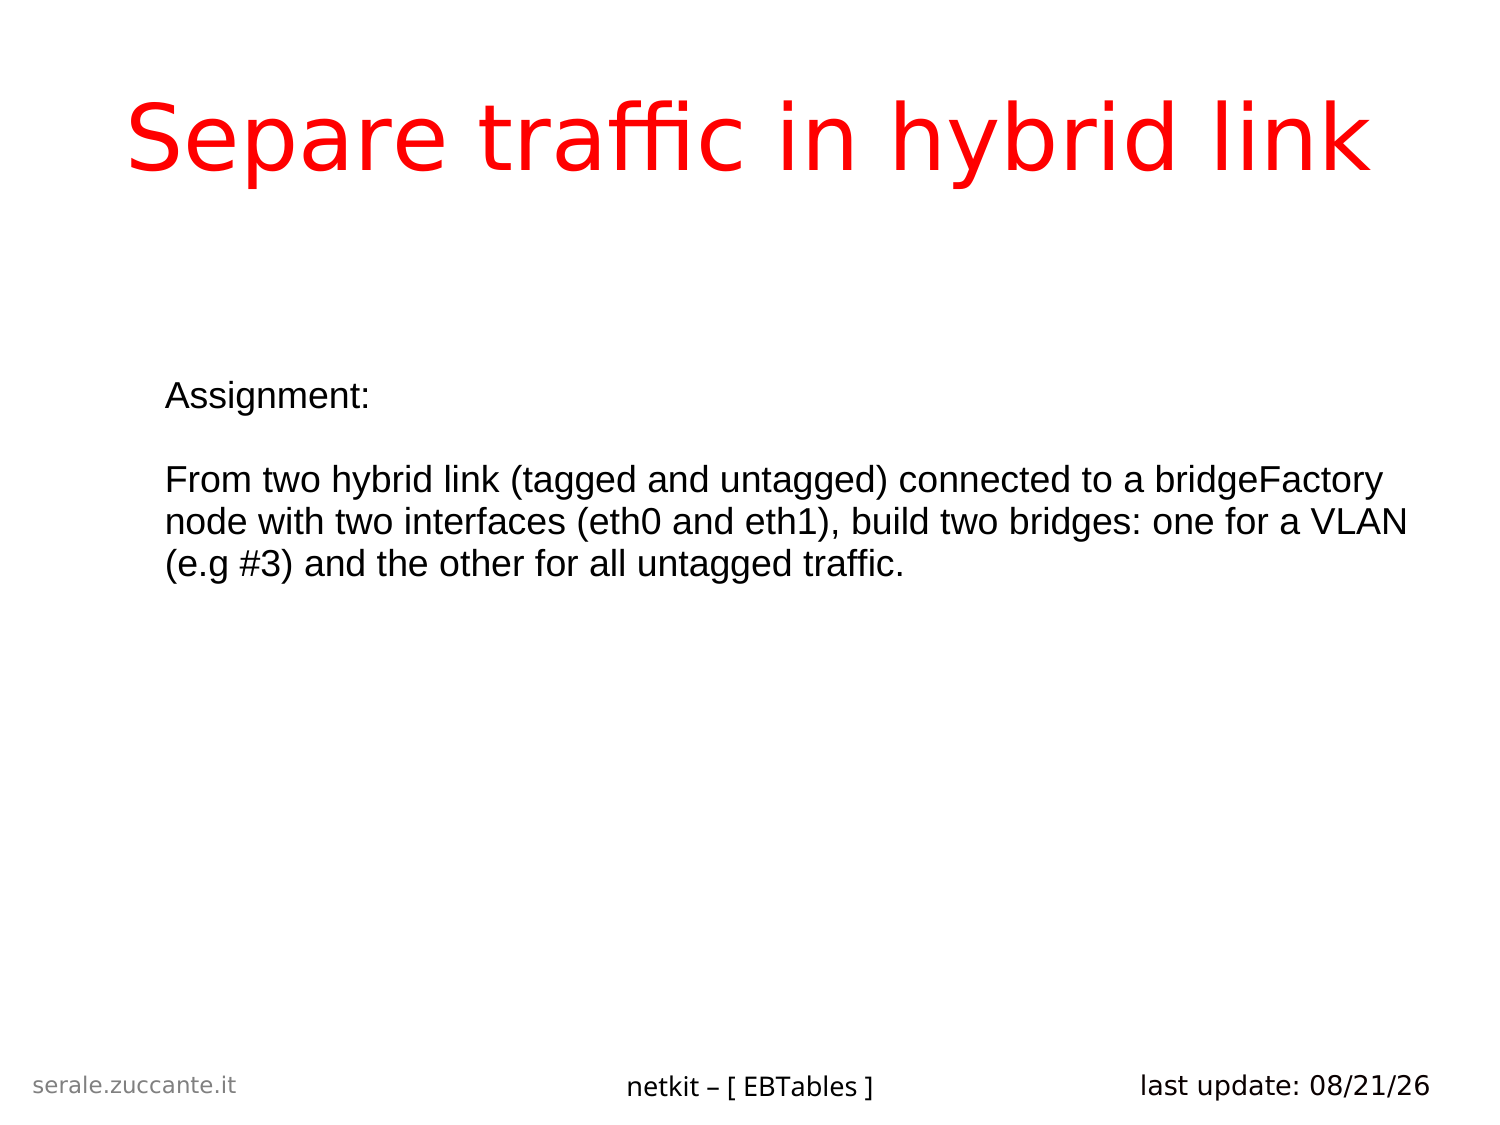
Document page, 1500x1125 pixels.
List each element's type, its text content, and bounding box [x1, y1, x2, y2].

title Separe traffic in hybrid link [75, 28, 1426, 250]
text_box Assignment: From two hybrid link (tagged and untagged) connected to a bridgeFactory node with two interfaces (eth0 and eth1), build two bridges: one for a VLAN (e.g #3) and the other for all untagged traffic. [150, 367, 1428, 593]
